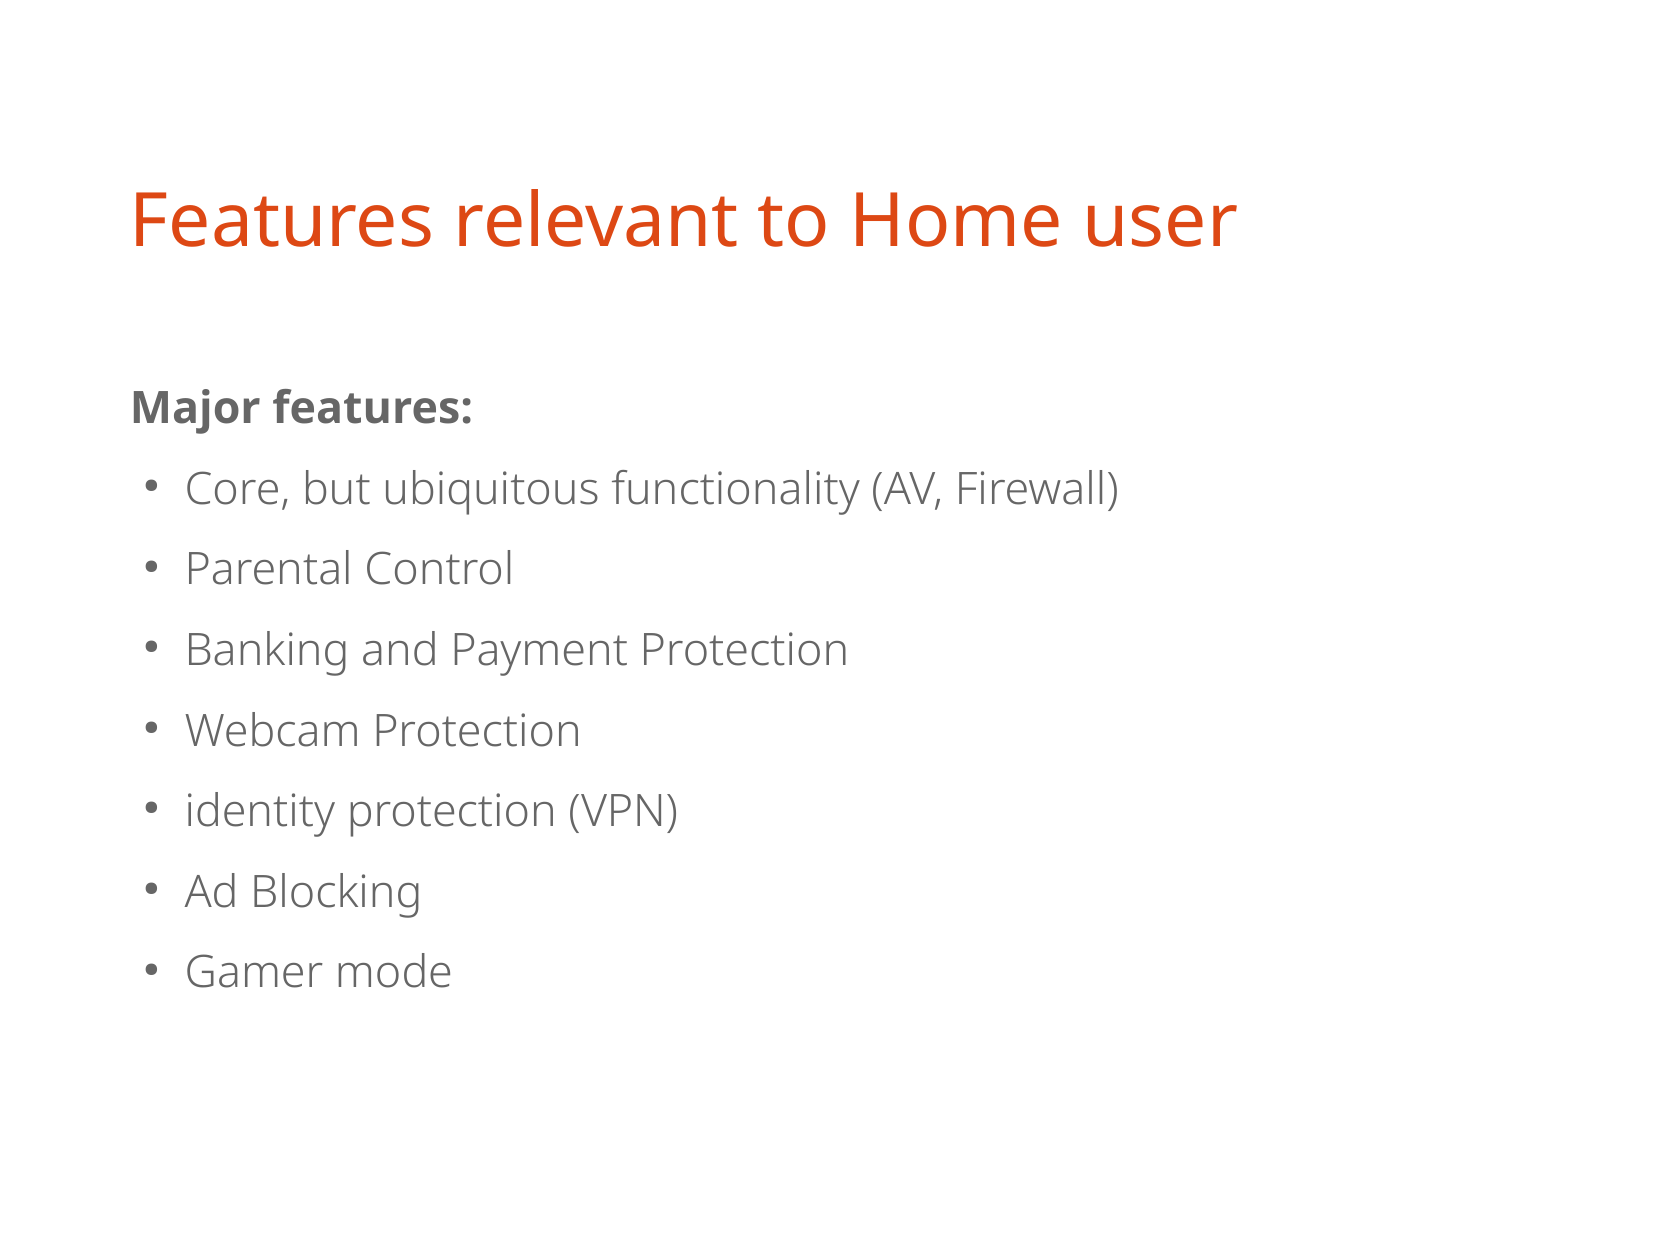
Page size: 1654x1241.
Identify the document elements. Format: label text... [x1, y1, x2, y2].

title Features relevant to Home user [129, 153, 1518, 281]
list Major features: Core, but ubiquitous functionality (AV, Firewall) Parental Control Banking and Payment Protection Webcam Protection identity protection (VPN) Ad Blocking Gamer mode [129, 295, 1518, 1010]
